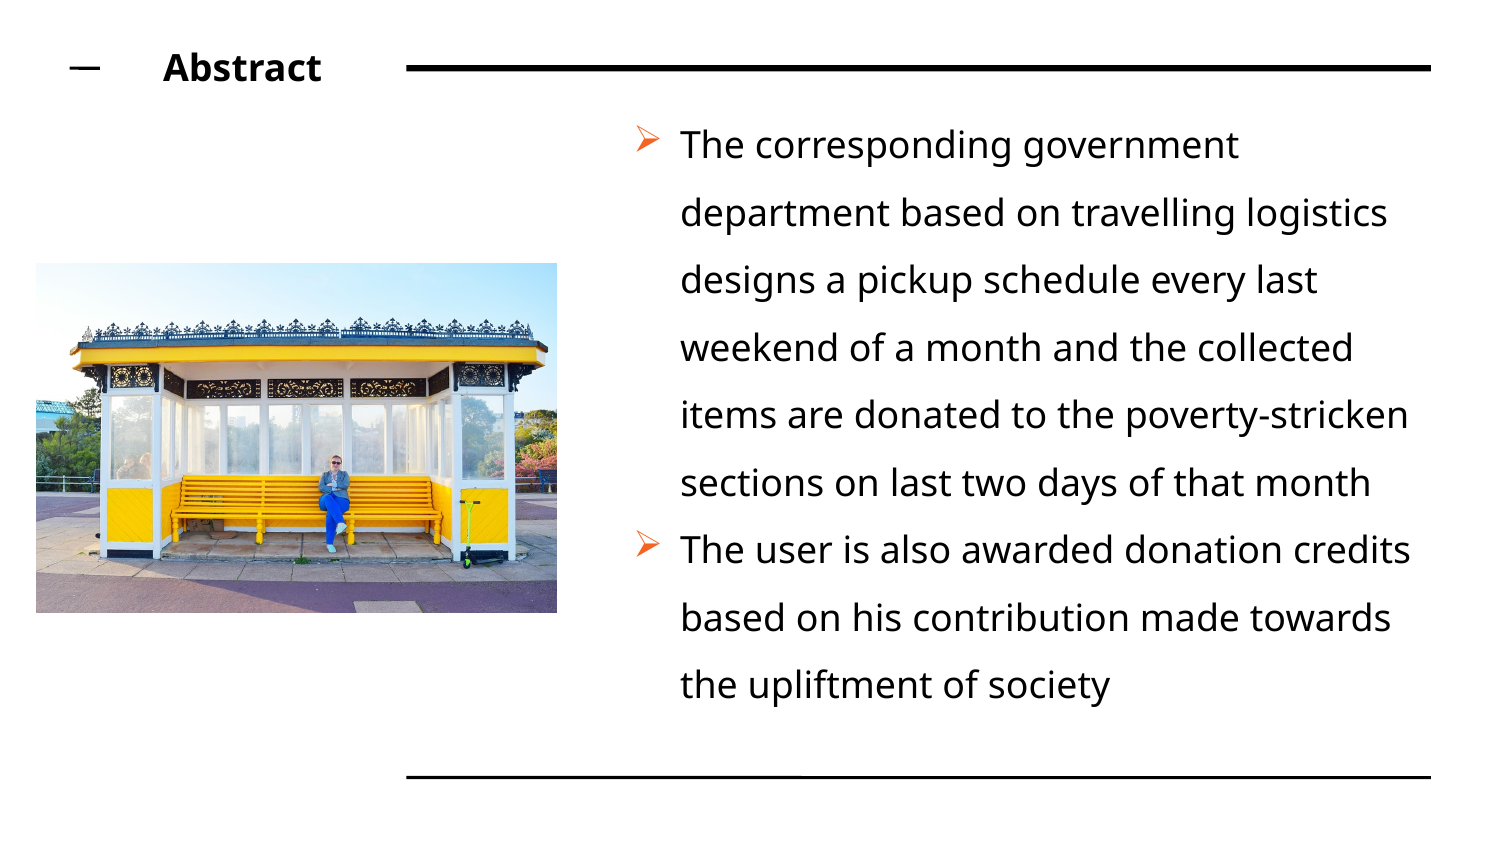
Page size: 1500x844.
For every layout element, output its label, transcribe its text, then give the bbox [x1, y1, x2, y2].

picture [36, 263, 557, 613]
text_box The corresponding government department based on travelling logistics designs a pickup schedule every last weekend of a month and the collected items are donated to the poverty-stricken sections on last two days of that month The user is also awarded donation credits based on his contribution made towards the upliftment of society [618, 83, 1430, 674]
text_box Abstract [148, 36, 355, 97]
